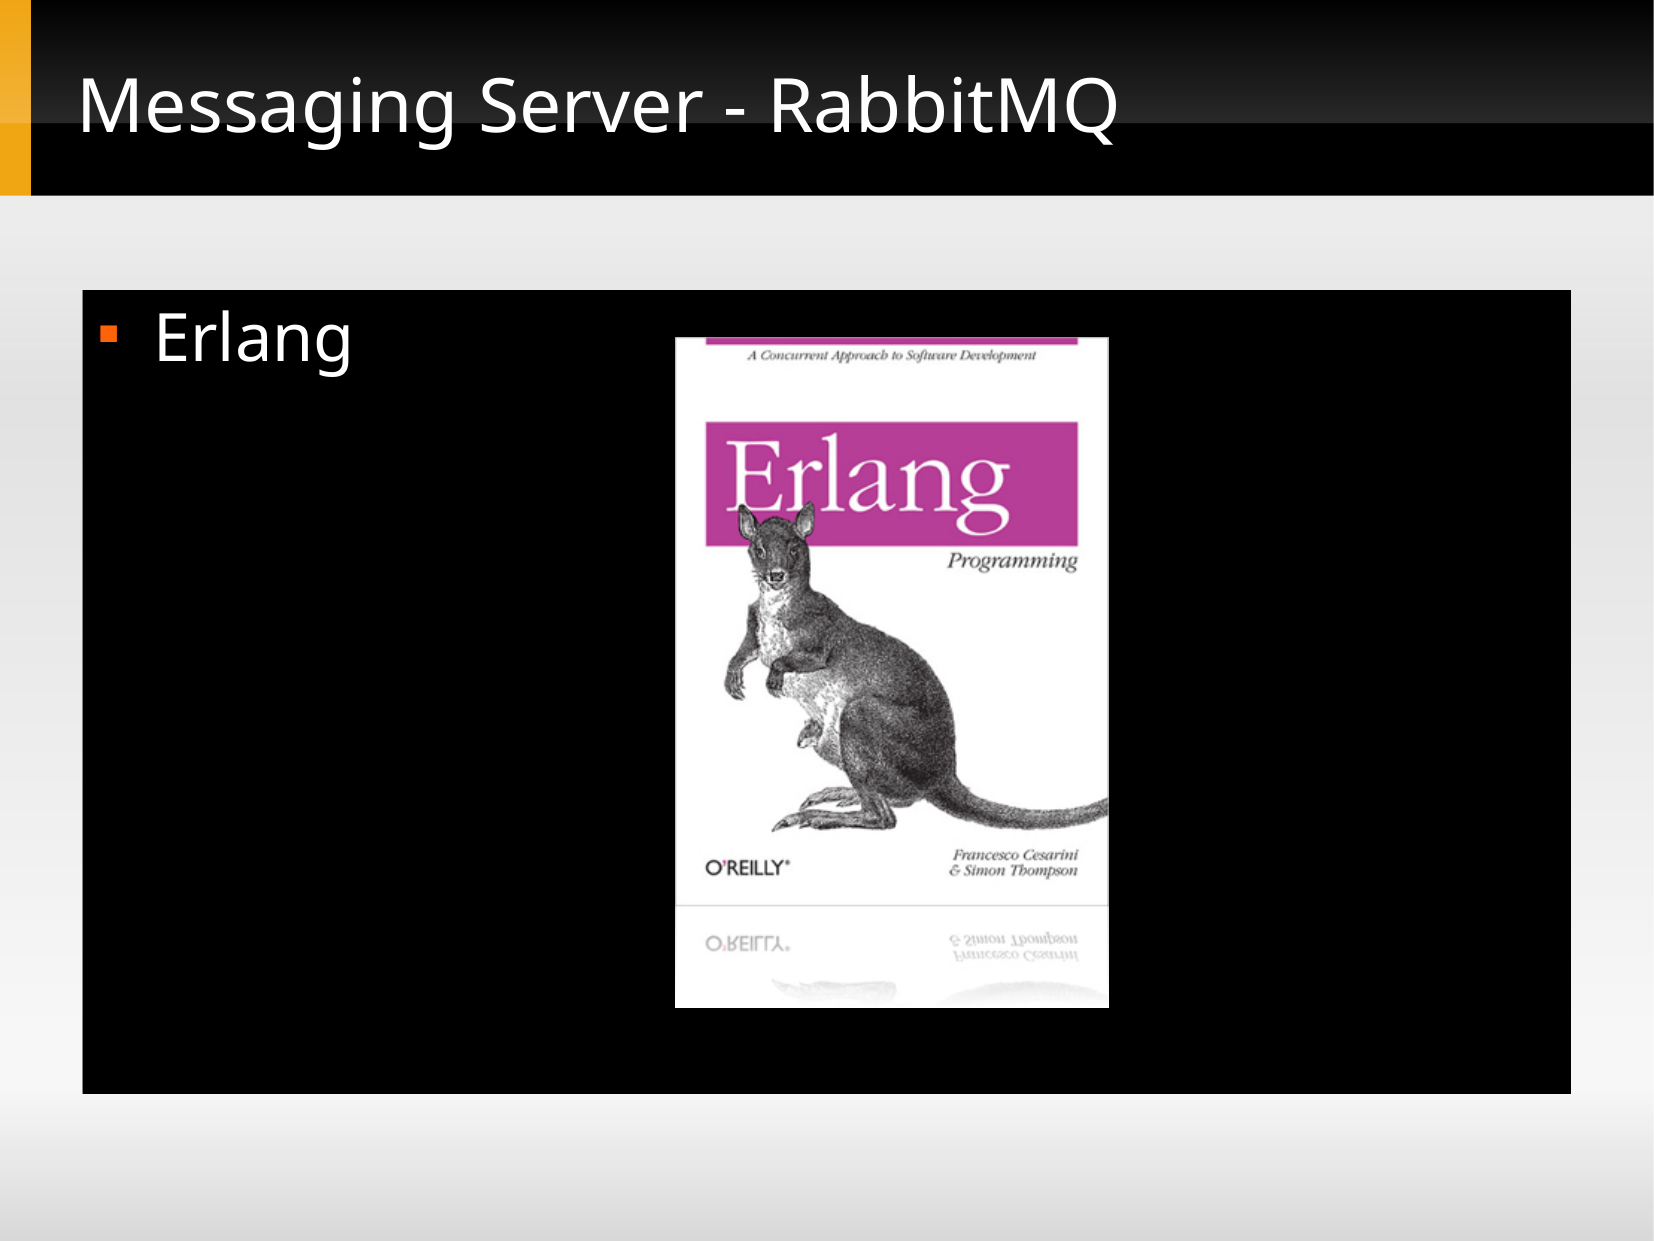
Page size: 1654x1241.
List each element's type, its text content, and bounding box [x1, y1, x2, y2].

title Messaging Server - RabbitMQ [76, 7, 1565, 200]
picture [0, 0, 1654, 1241]
list Erlang [82, 290, 1571, 1094]
